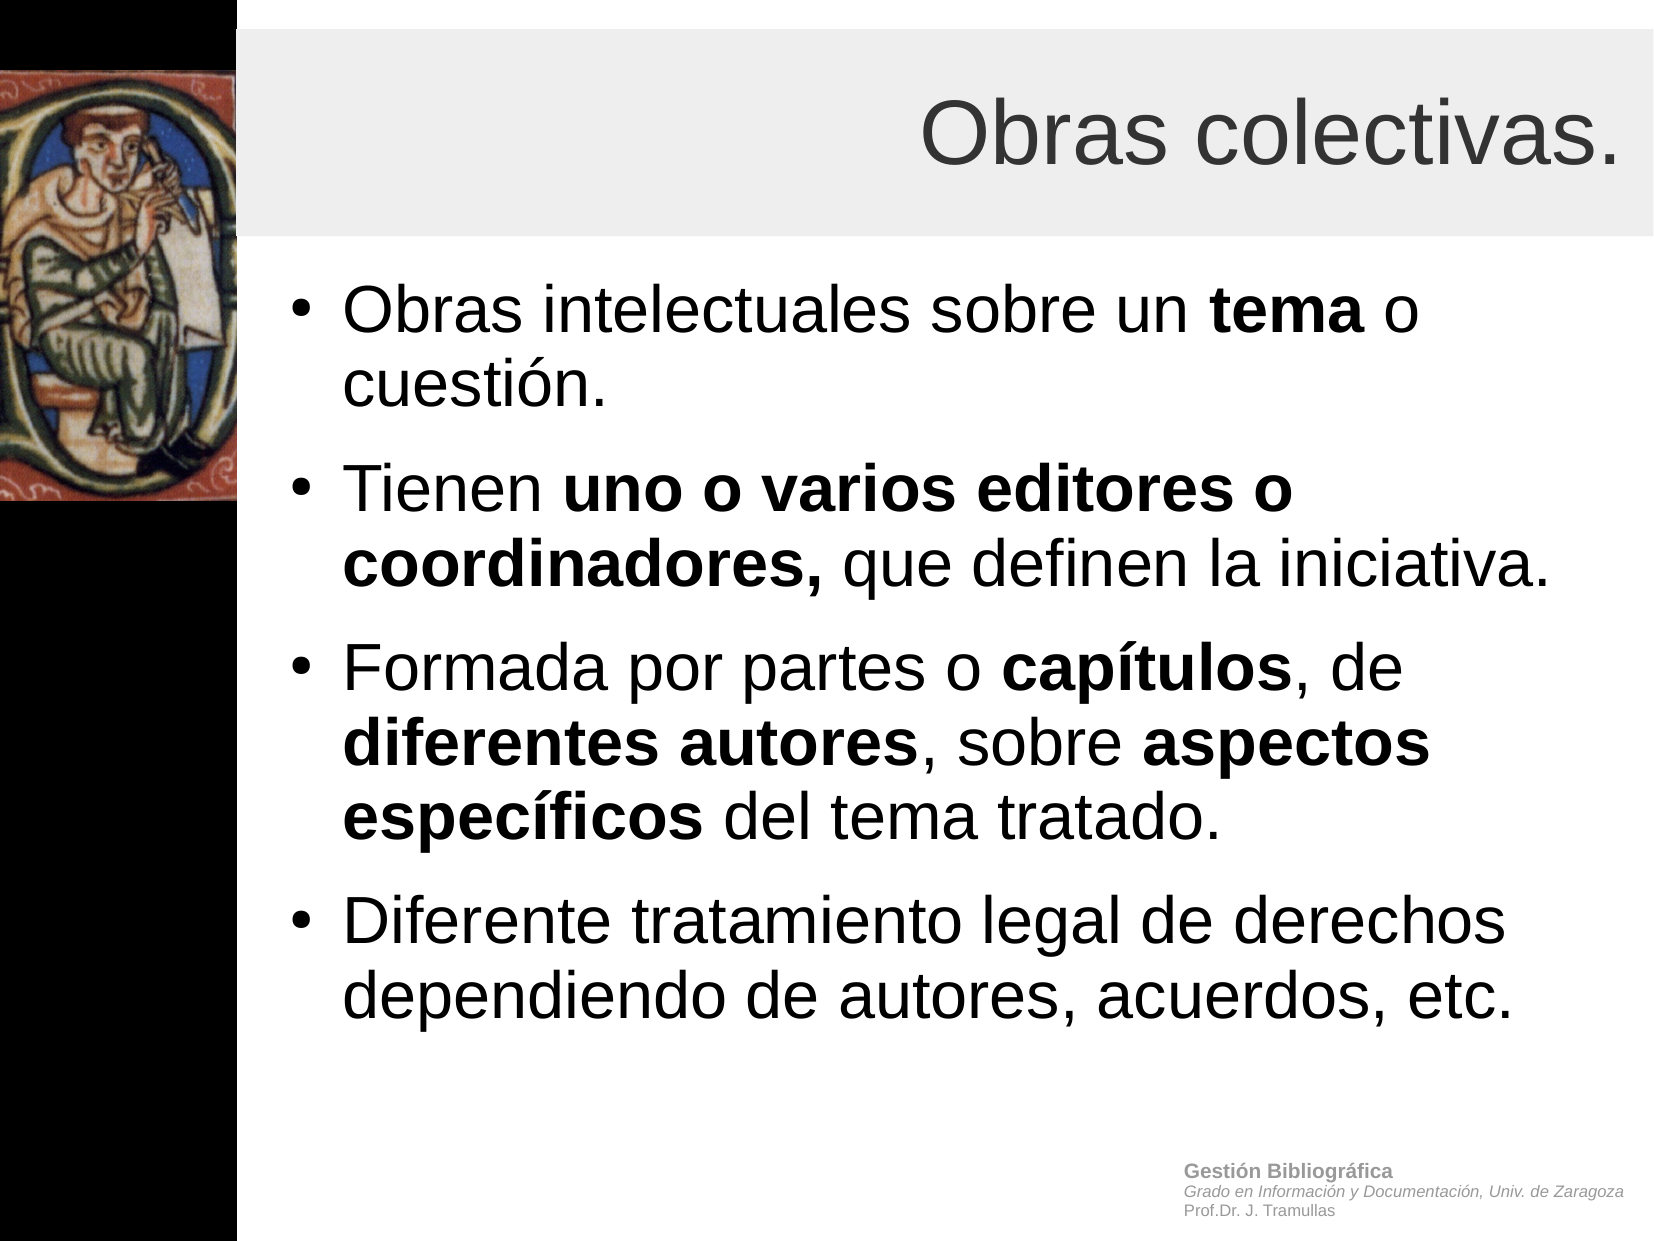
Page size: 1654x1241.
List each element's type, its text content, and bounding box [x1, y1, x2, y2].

list Obras intelectuales sobre un tema o cuestión. Tienen uno o varios editores o coordinadores, que definen la iniciativa. Formada por partes o capítulos, de diferentes autores, sobre aspectos específicos del tema tratado. Diferente tratamiento legal de derechos dependiendo de autores, acuerdos, etc. [271, 271, 1619, 1134]
title Obras colectivas. [236, 29, 1654, 237]
picture [0, 70, 237, 501]
